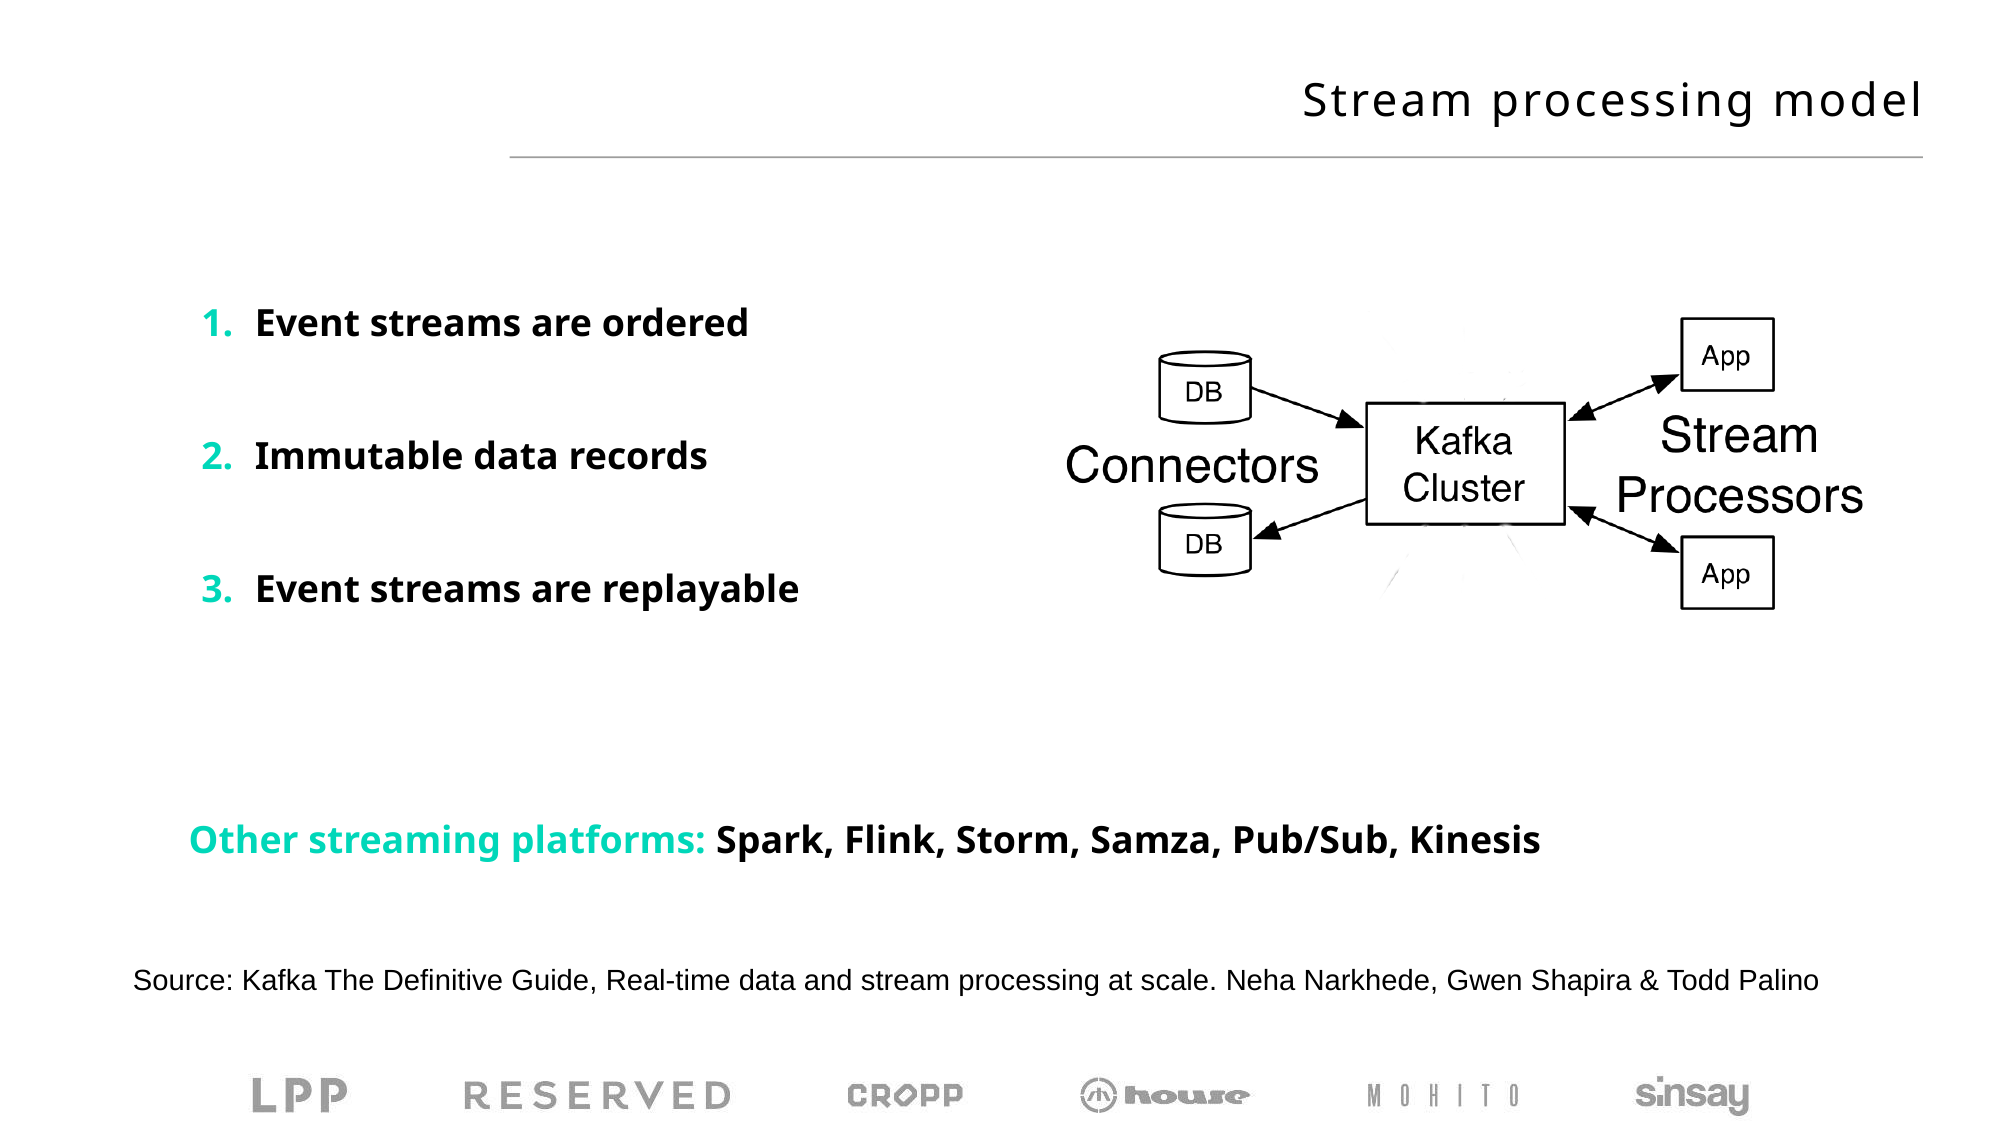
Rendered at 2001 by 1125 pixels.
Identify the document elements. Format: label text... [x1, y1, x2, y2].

list Other streaming platforms: Spark, Flink, Storm, Samza, Pub/Sub, Kinesis [129, 803, 1890, 898]
text_box Source: Kafka The Definitive Guide, Real-time data and stream processing at scale. Neha Narkhede, Gwen Shapira & Todd Palino [118, 956, 1838, 1005]
picture [1039, 104, 1890, 820]
list Event streams are ordered Immutable data records Event streams are replayable [186, 286, 1039, 650]
picture [0, 1065, 2000, 1125]
title Stream processing model [421, 57, 1923, 159]
